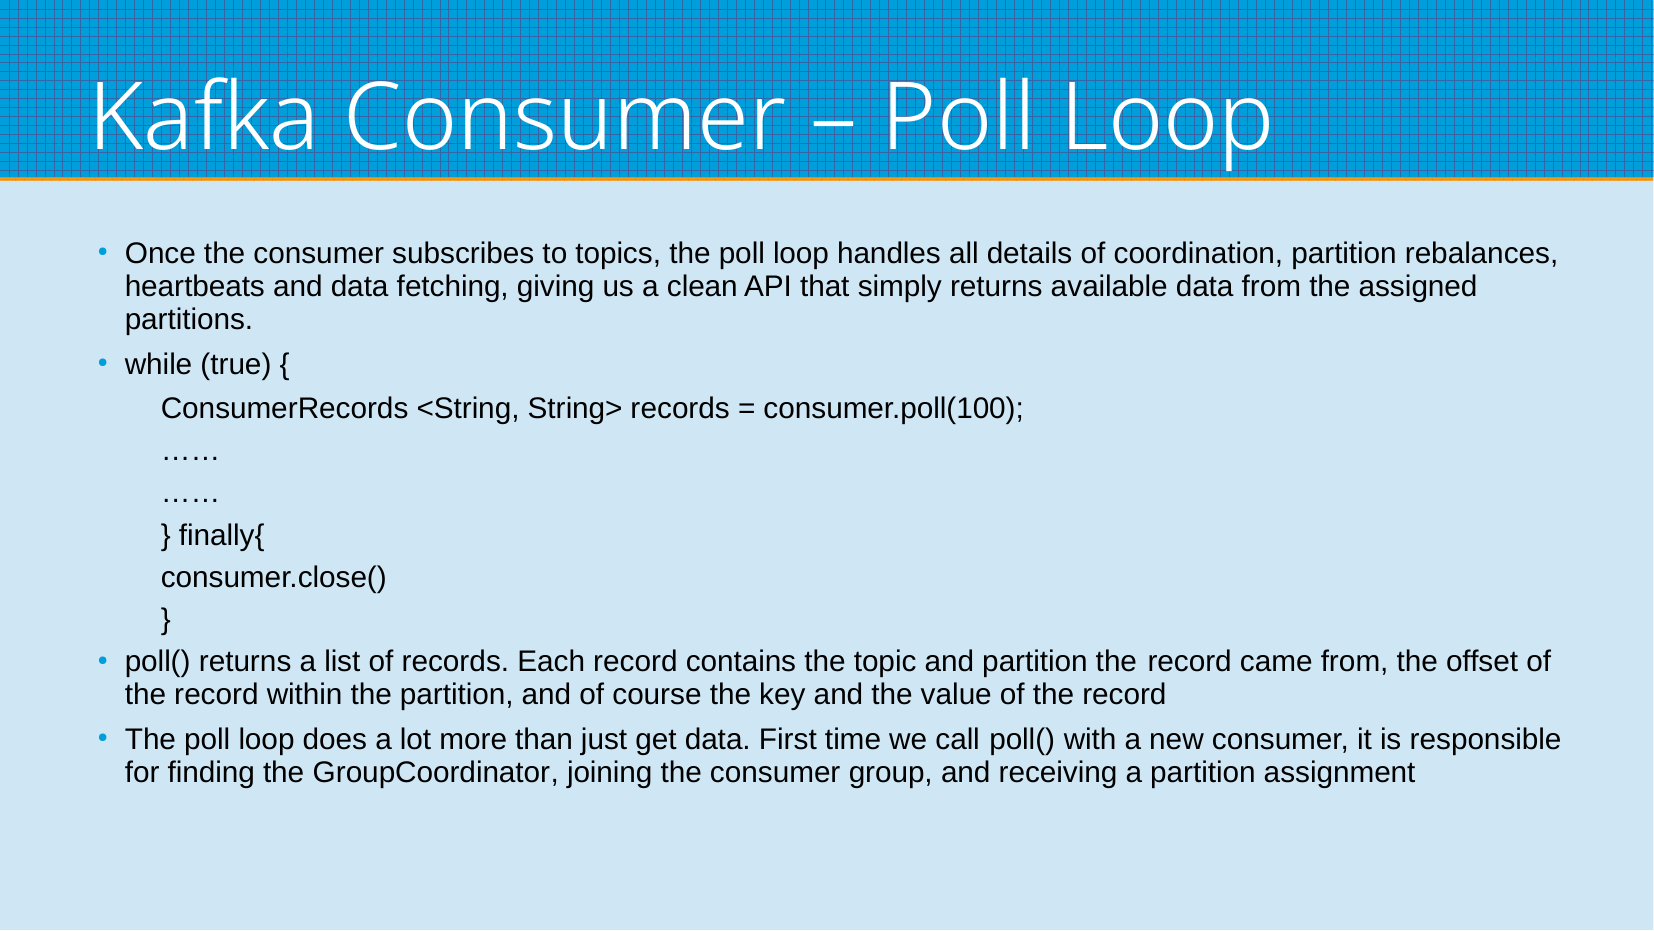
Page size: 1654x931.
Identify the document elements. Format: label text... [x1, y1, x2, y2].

title Kafka Consumer – Poll Loop [88, 14, 1565, 178]
list Once the consumer subscribes to topics, the poll loop handles all details of coordination, partition rebalances, heartbeats and data fetching, giving us a clean API that simply returns available data from the assigned partitions. while (true) { ConsumerRecords <String, String> records = consumer.poll(100); …… …… } finally{ consumer.close() } poll() returns a list of records. Each record contains the topic and partition the record came from, the offset of the record within the partition, and of course the key and the value of the record The poll loop does a lot more than just get data. First time we call poll() with a new consumer, it is responsible for finding the GroupCoordinator, joining the consumer group, and receiving a partition assignment [88, 236, 1565, 813]
